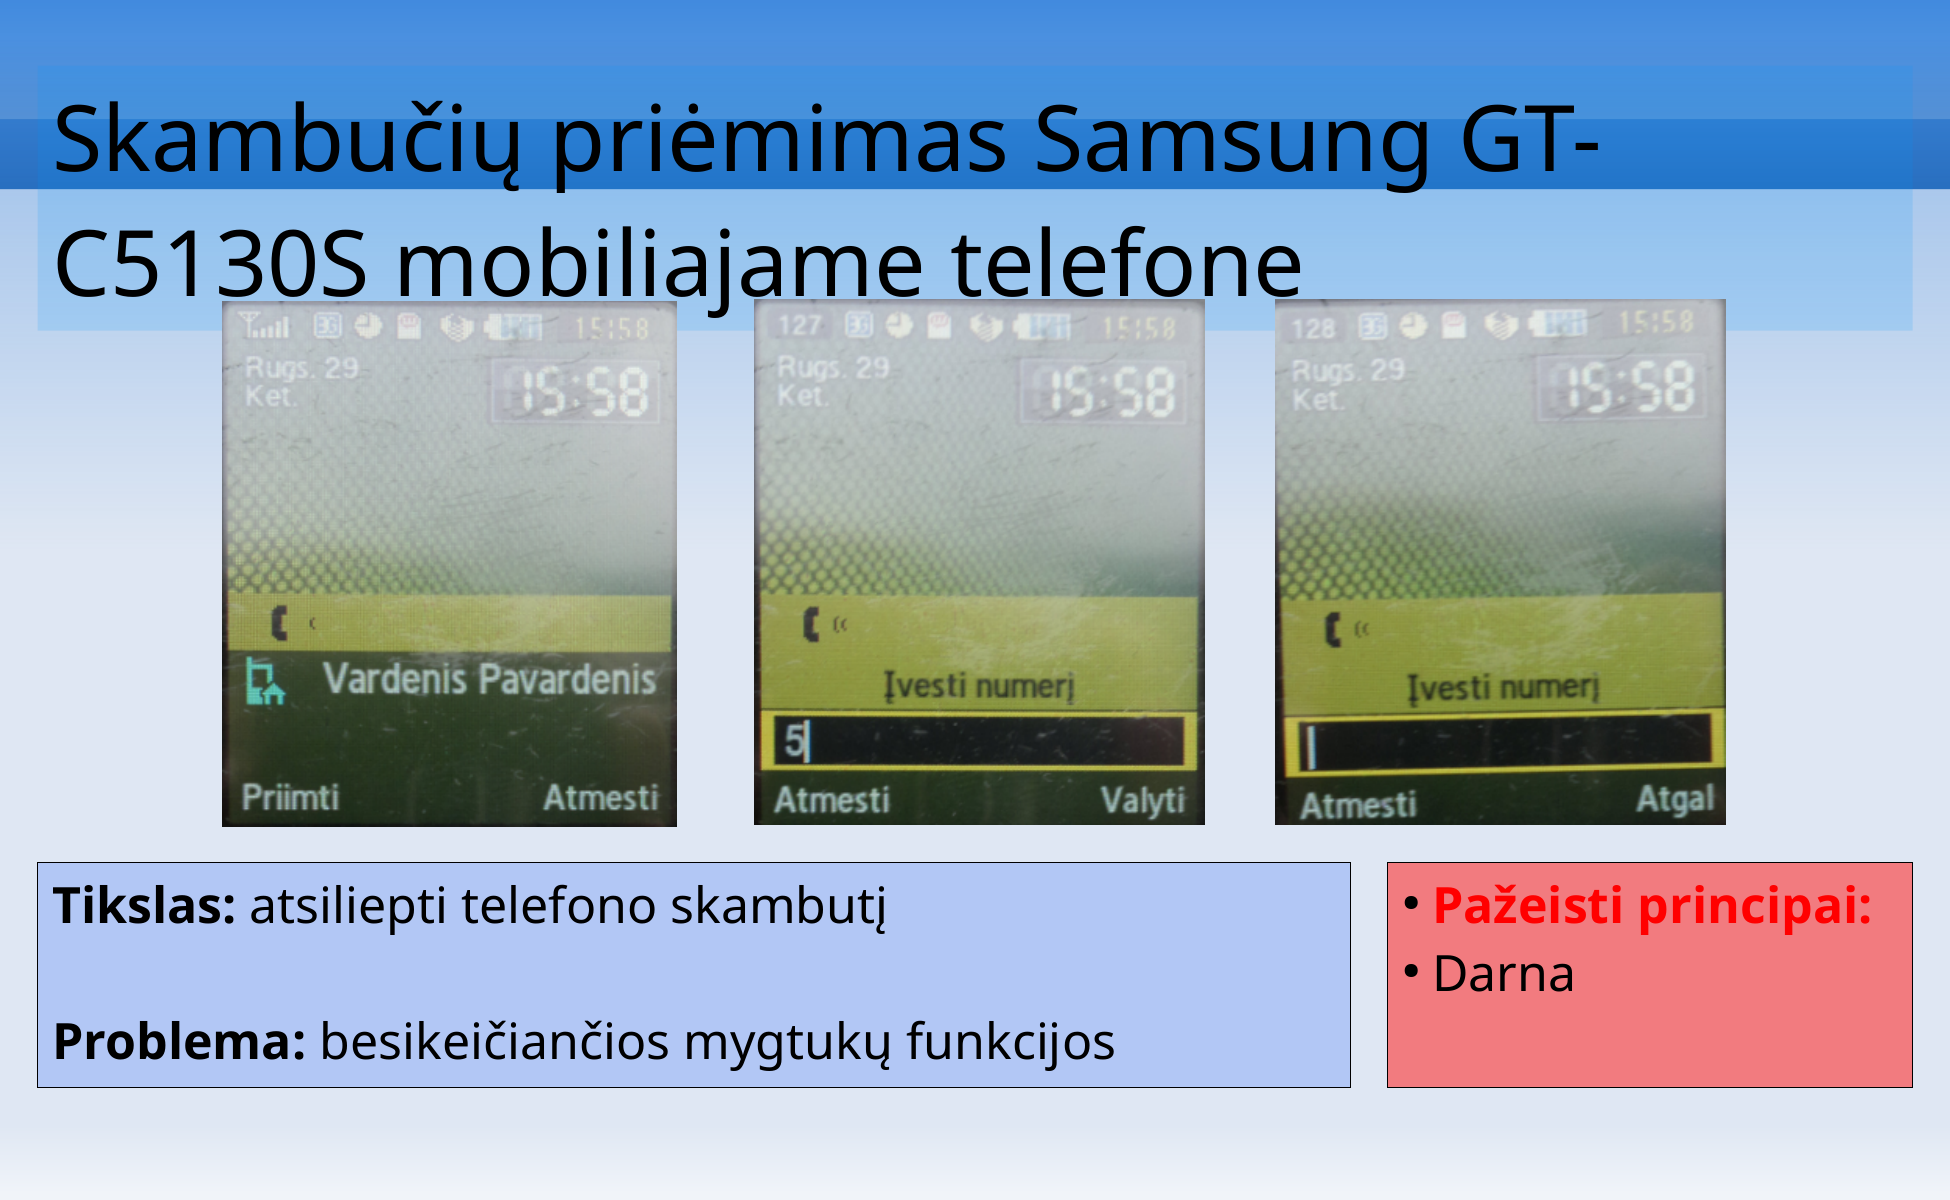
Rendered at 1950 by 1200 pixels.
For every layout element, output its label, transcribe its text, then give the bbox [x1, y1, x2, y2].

text_box Tikslas: atsiliepti telefono skambutį Problema: besikeičiančios mygtukų funkcijos [37, 862, 1351, 1088]
text_box Skambučių priėmimas Samsung GT-C5130S mobiliajame telefone [37, 65, 1913, 295]
text_box Pažeisti principai: Darna [1387, 862, 1913, 1088]
picture [0, 0, 1950, 1200]
